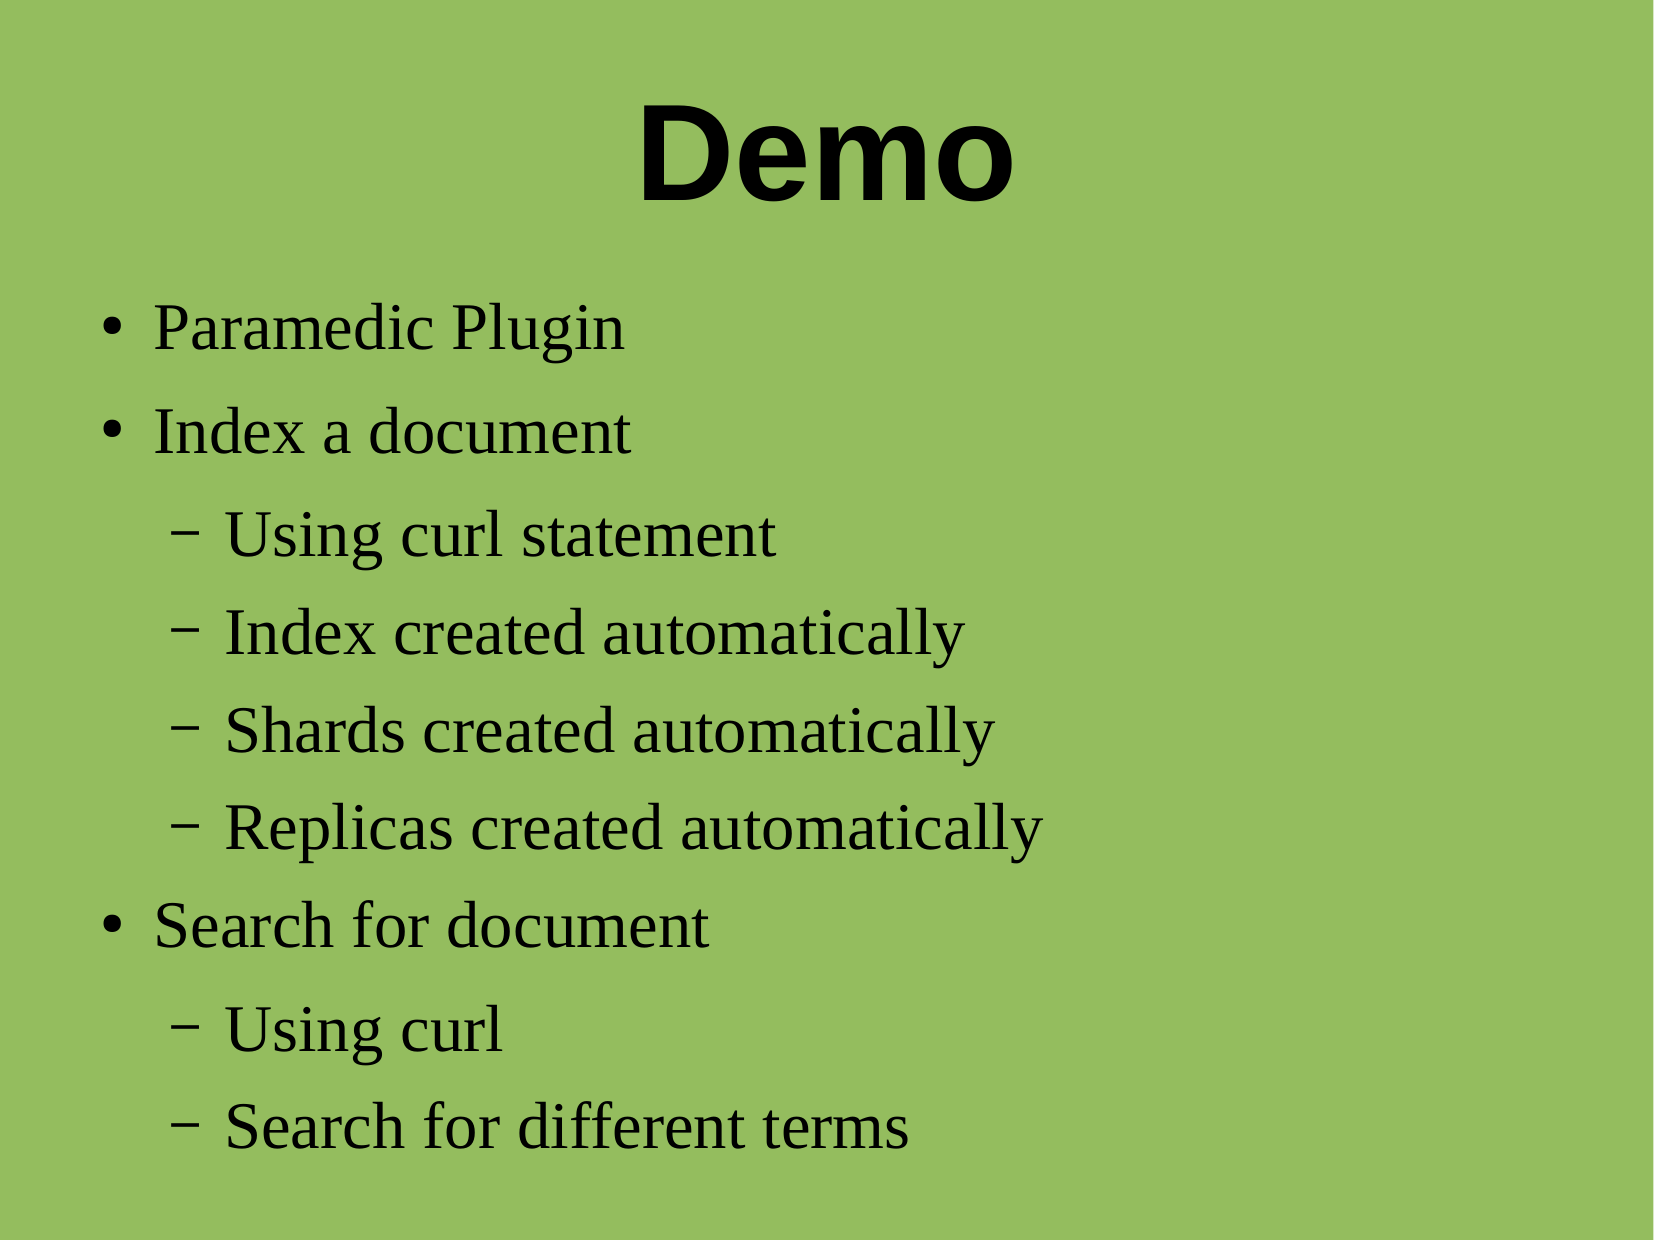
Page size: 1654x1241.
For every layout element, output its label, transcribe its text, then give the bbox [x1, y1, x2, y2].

list Paramedic Plugin Index a document Using curl statement Index created automatically Shards created automatically Replicas created automatically Search for document Using curl Search for different terms [82, 290, 1571, 1161]
title Demo [82, 49, 1571, 257]
